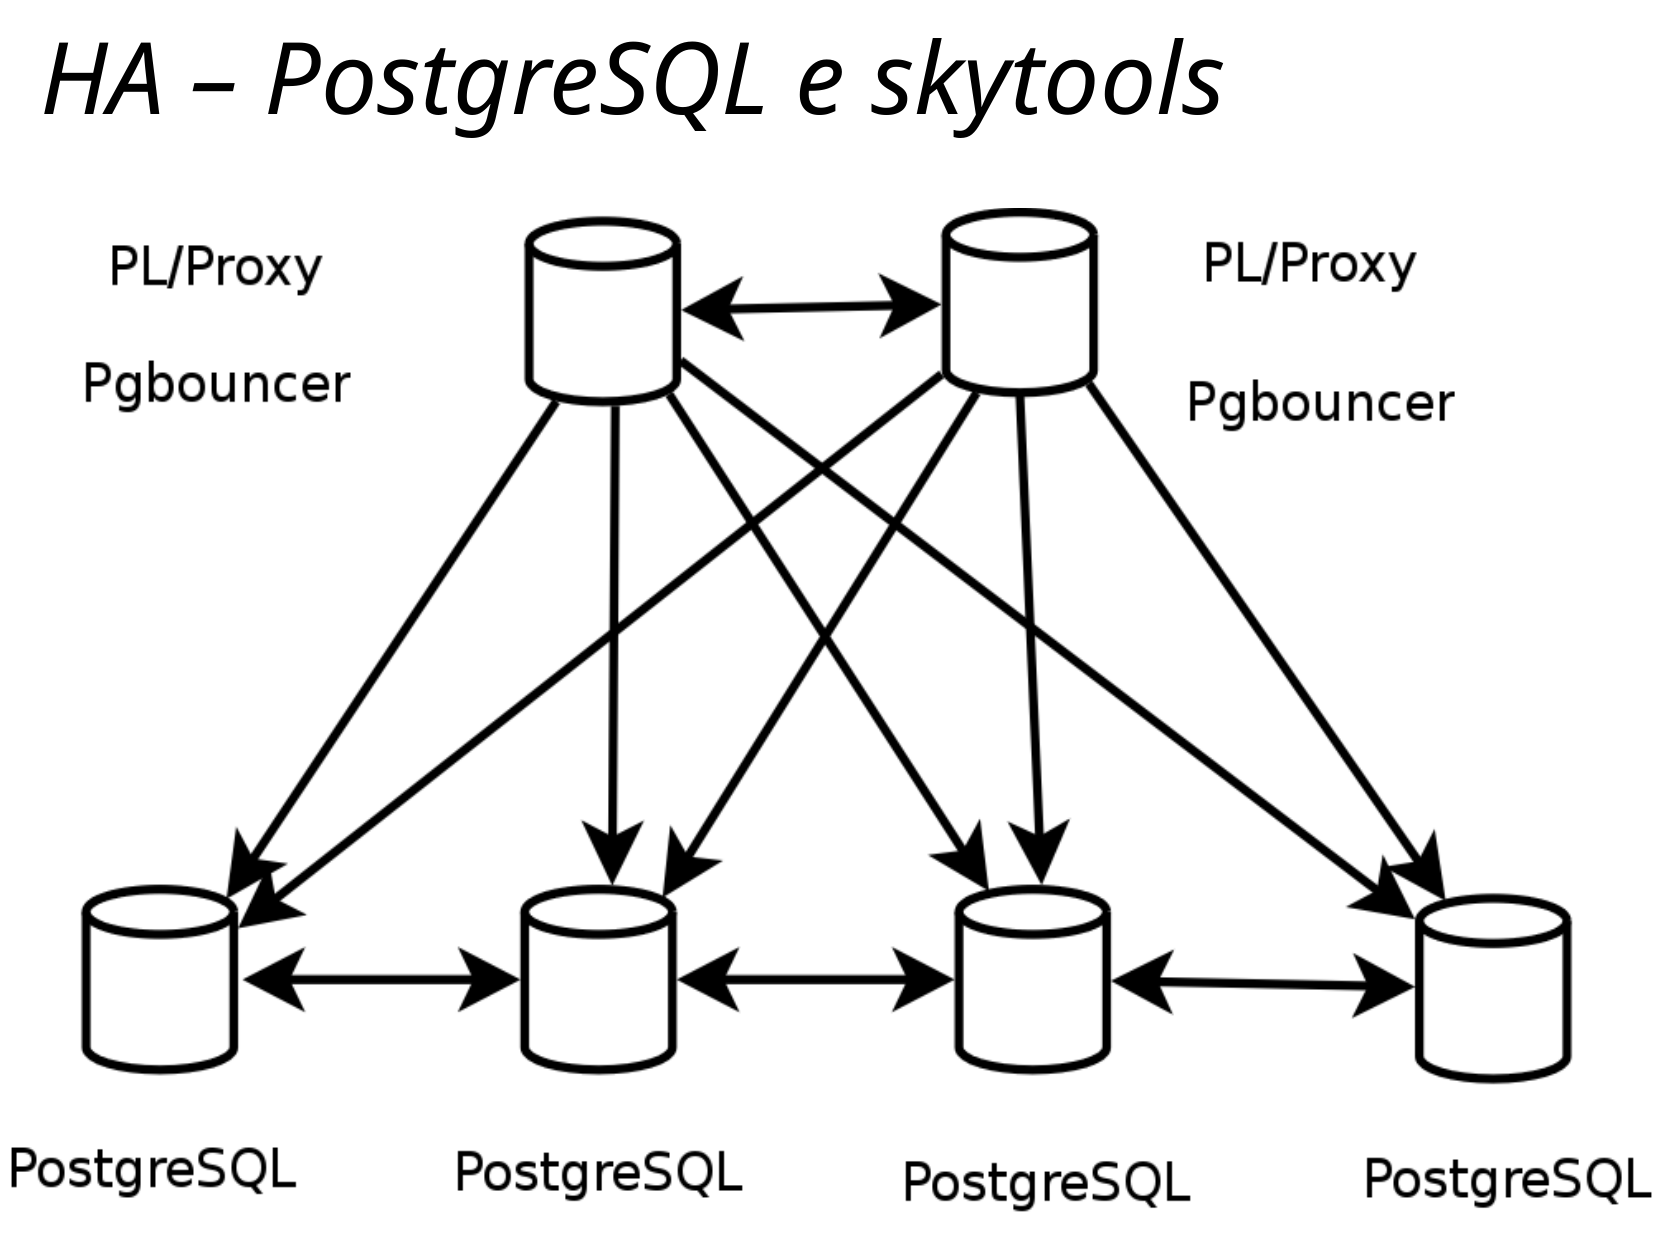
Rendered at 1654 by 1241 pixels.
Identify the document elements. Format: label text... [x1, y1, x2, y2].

text_box HA – PostgreSQL e skytools [0, 0, 1654, 248]
picture [7, 208, 1654, 1239]
